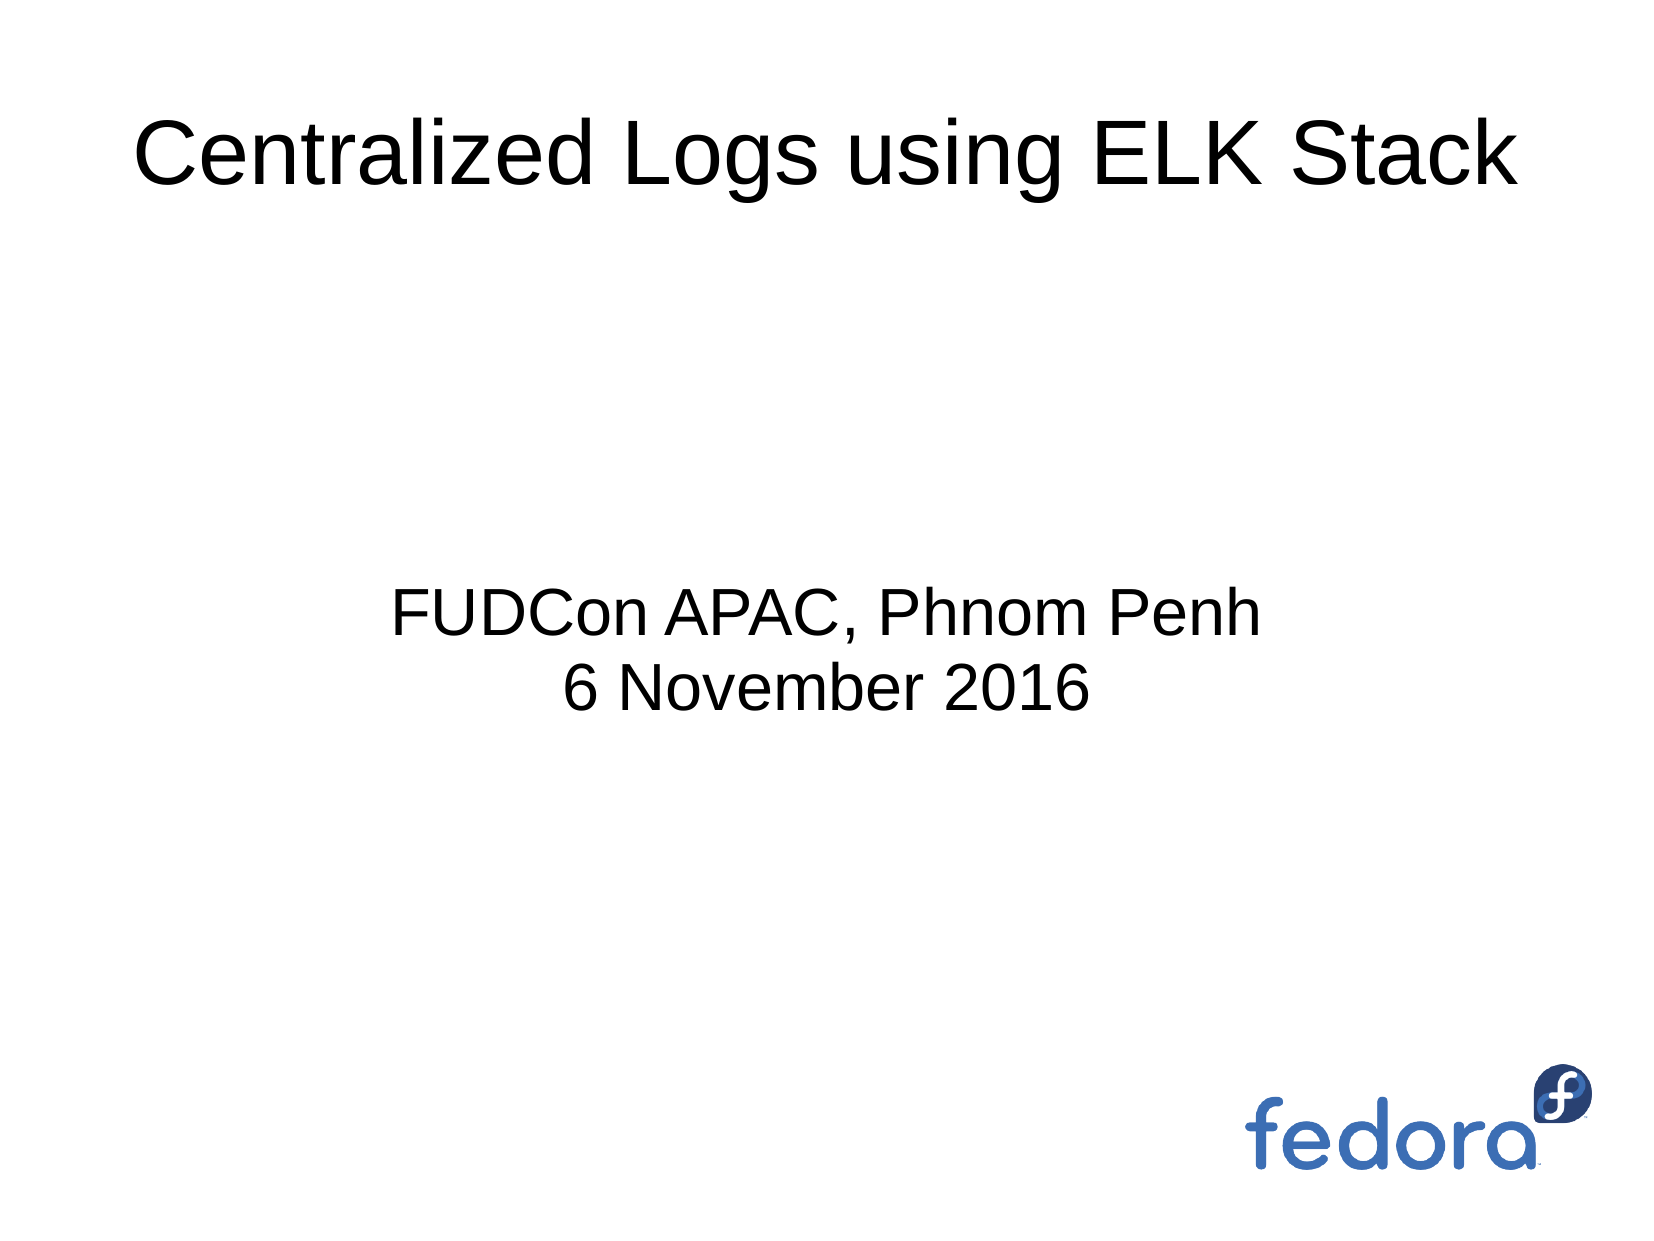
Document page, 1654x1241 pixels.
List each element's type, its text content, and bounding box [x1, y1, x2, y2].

picture [1245, 1064, 1592, 1171]
title Centralized Logs using ELK Stack [82, 49, 1571, 257]
subtitle FUDCon APAC, Phnom Penh 6 November 2016 [82, 290, 1571, 1010]
